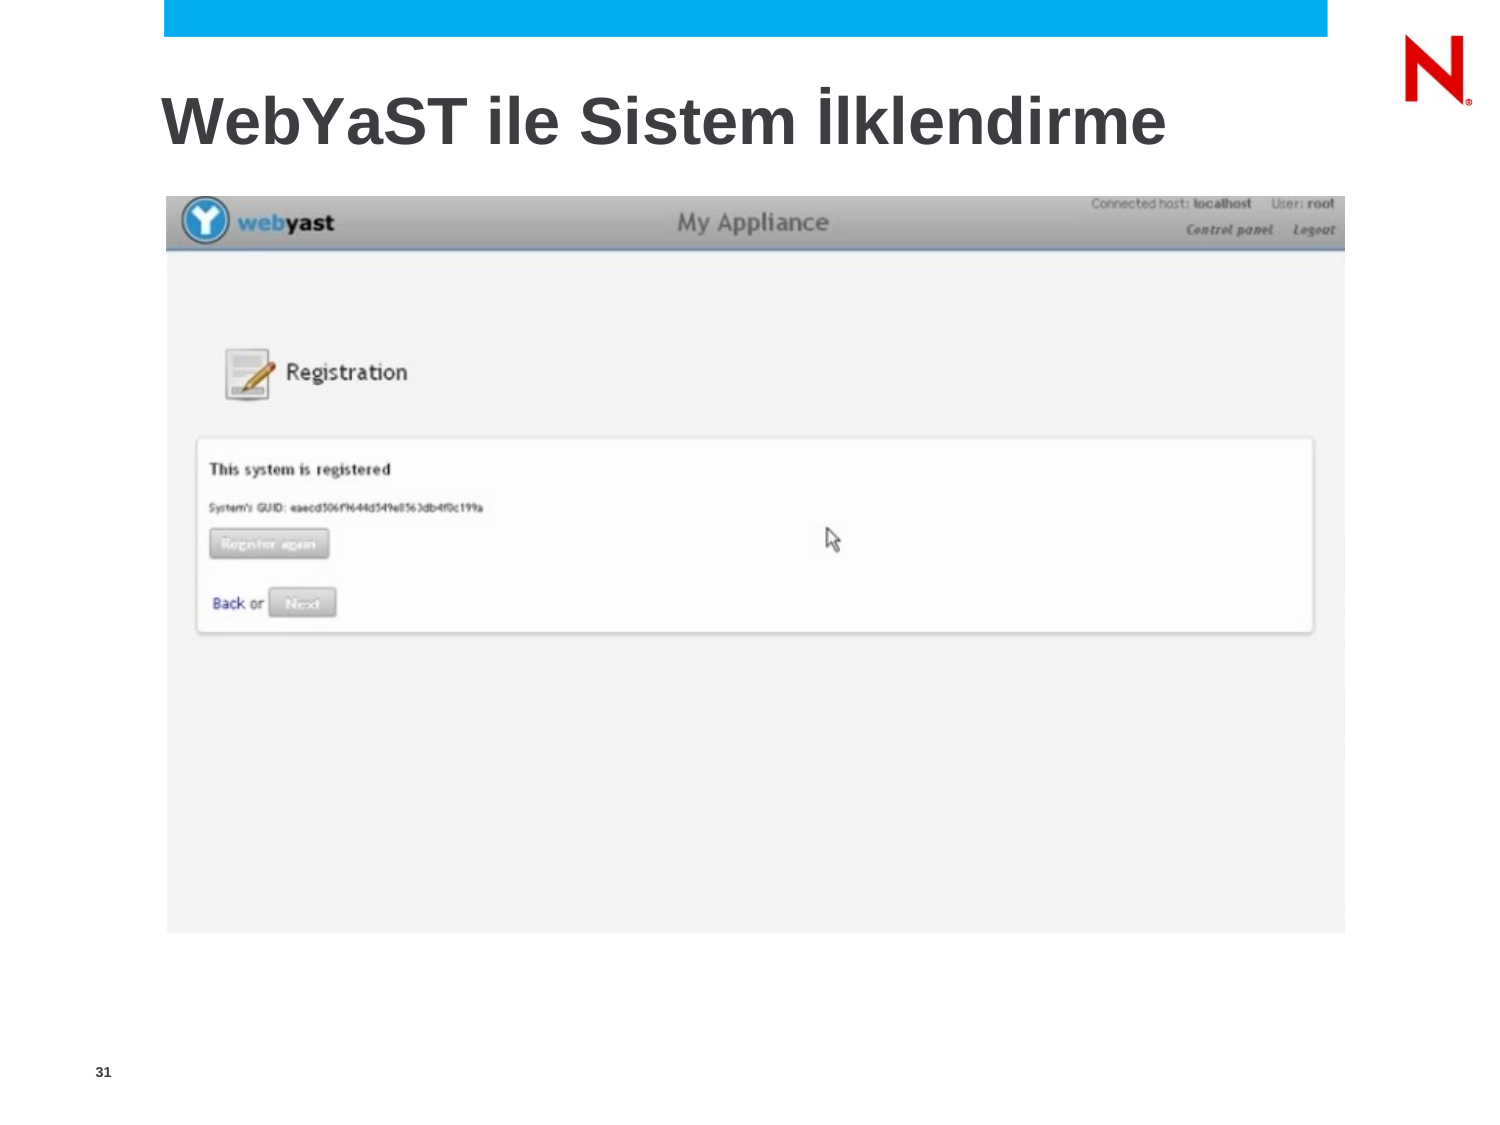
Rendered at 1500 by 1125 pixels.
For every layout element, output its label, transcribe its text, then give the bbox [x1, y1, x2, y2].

title WebYaST ile Sistem İlklendirme [161, 41, 1383, 205]
picture [1403, 32, 1473, 107]
picture [166, 196, 1345, 934]
